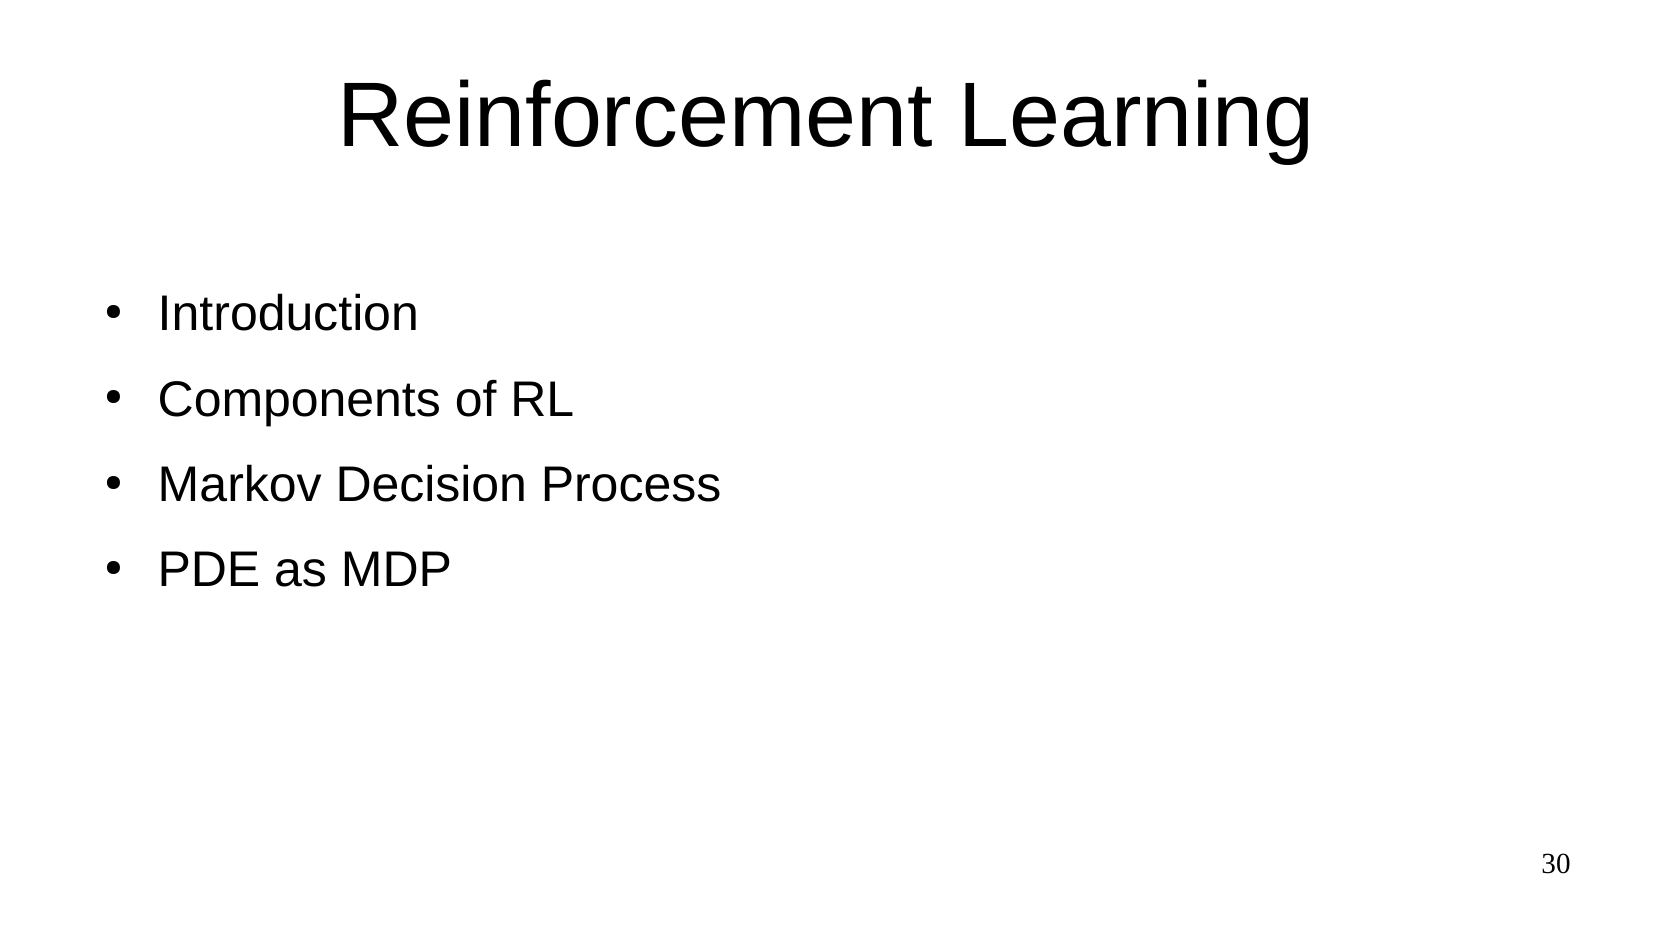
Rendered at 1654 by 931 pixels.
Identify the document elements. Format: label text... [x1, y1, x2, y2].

title Reinforcement Learning [82, 37, 1571, 193]
list Introduction Components of RL Markov Decision Process PDE as MDP [86, 285, 1576, 826]
